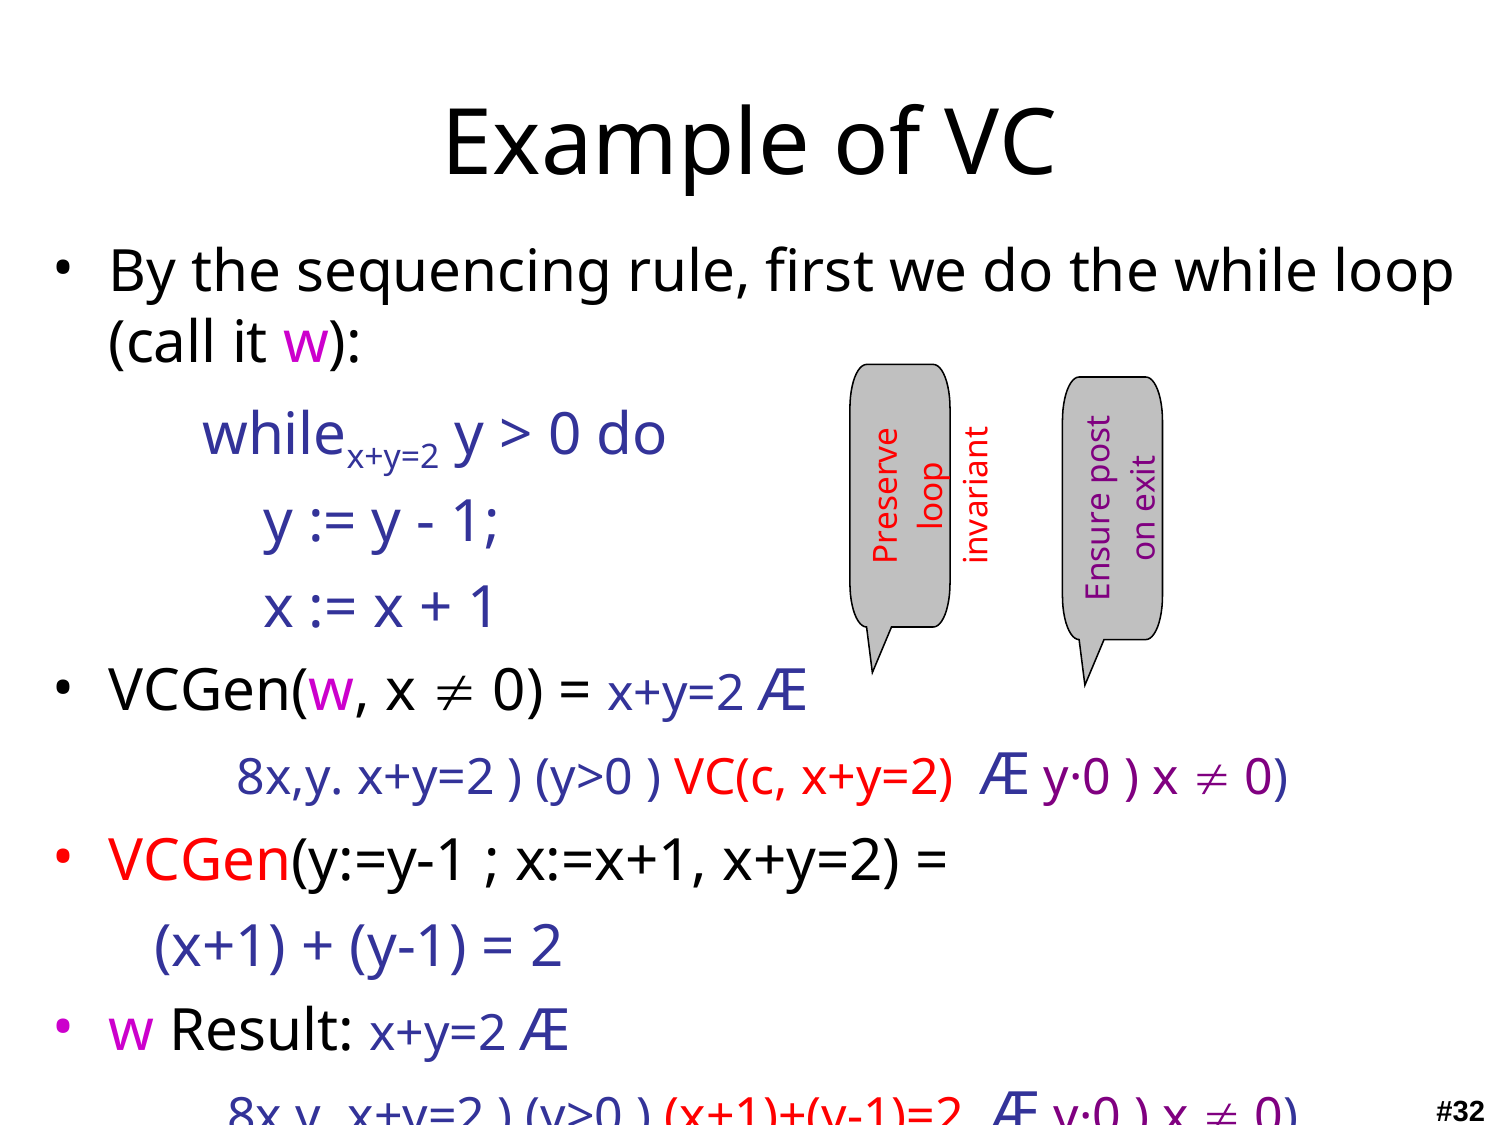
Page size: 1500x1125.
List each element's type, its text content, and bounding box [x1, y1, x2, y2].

title Example of VC [24, 45, 1476, 233]
text_box Preserve loop invariant [849, 364, 951, 673]
text_box Ensure post on exit [1062, 377, 1163, 686]
list By the sequencing rule, first we do the while loop (call it w): whilex+y=2 y > 0 do y := y - 1; x := x + 1 VCGen(w, x  0) = x+y=2 Æ 8x,y. x+y=2 ) (y>0 ) VC(c, x+y=2) Æ y·0 ) x  0) VCGen(y:=y-1 ; x:=x+1, x+y=2) = (x+1) + (y-1) = 2 w Result: x+y=2 Æ 8x,y. x+y=2 ) (y>0 ) (x+1)+(y-1)=2 Æ y·0 ) x  0) [37, 227, 1488, 1065]
